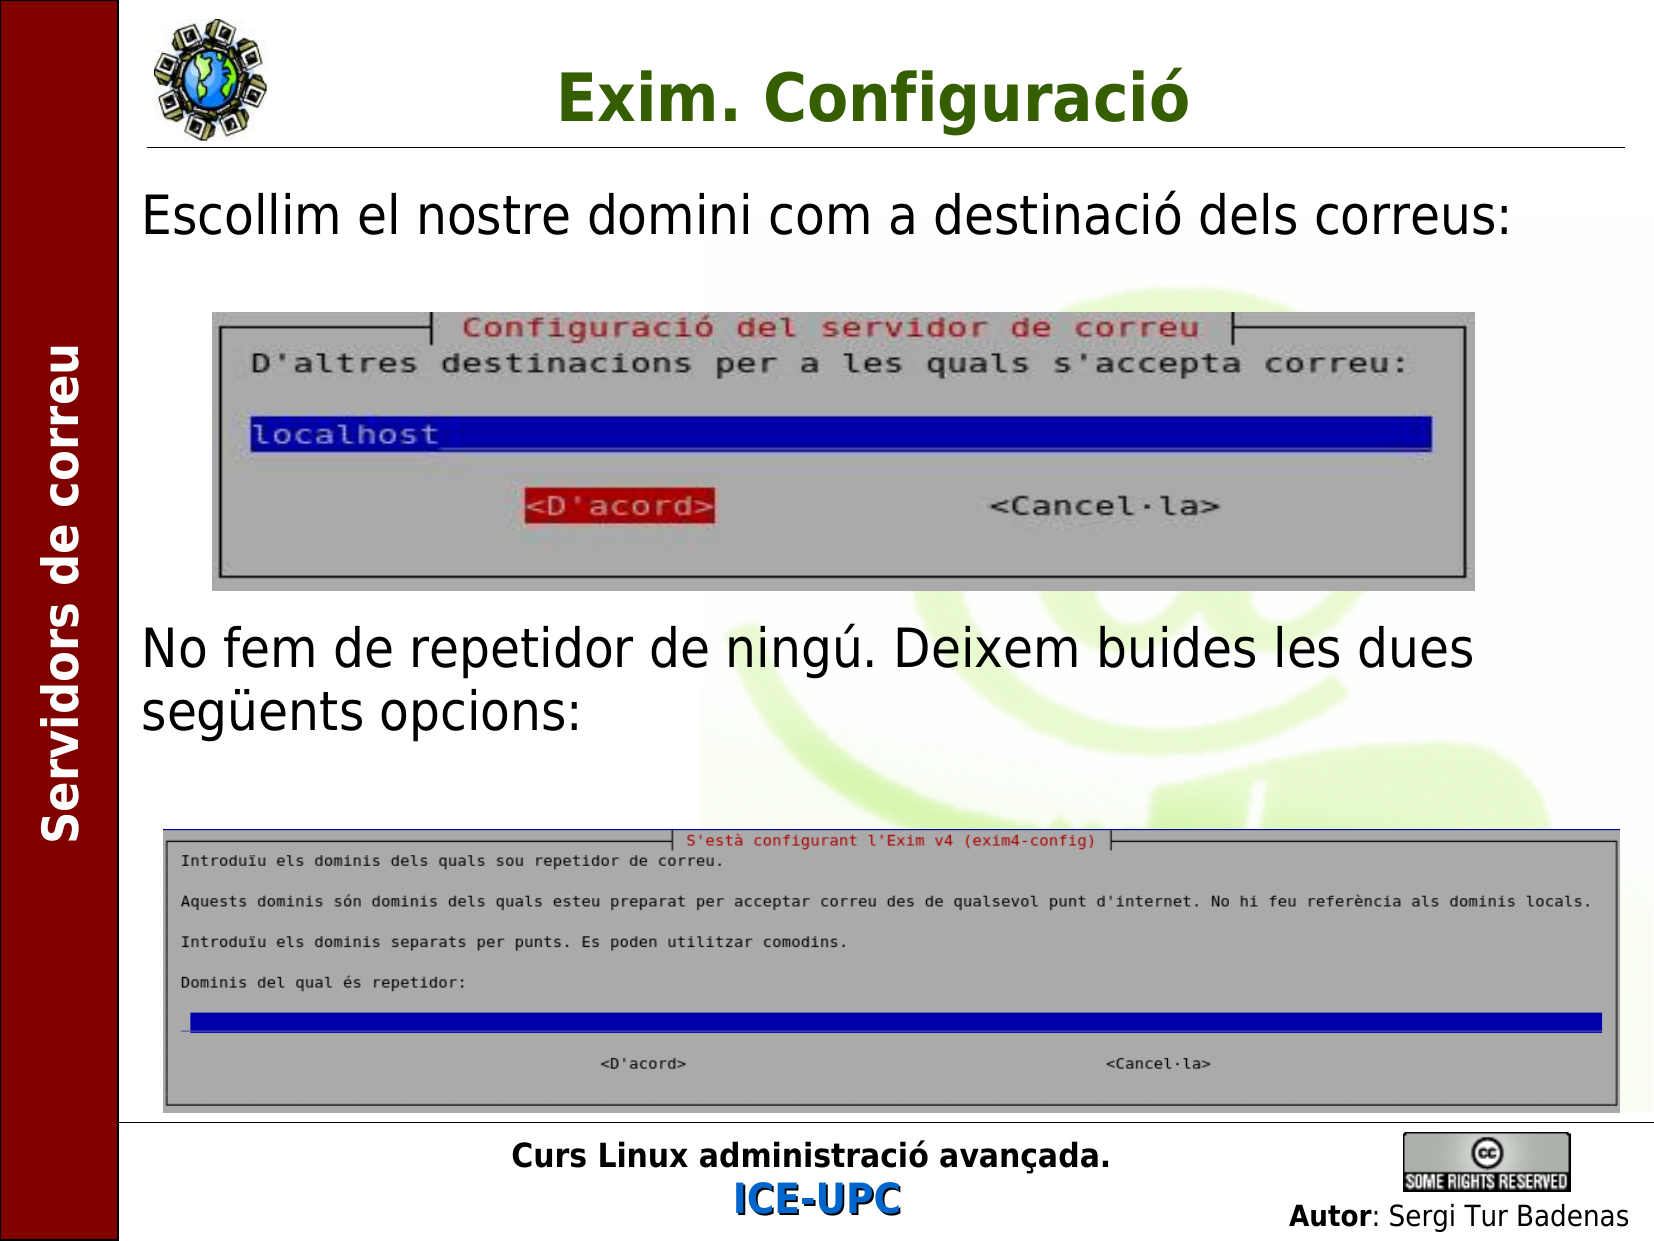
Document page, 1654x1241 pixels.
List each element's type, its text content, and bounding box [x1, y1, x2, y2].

title Exim. Configuració [129, 49, 1619, 148]
picture [212, 312, 1475, 591]
list Escollim el nostre domini com a destinació dels correus: No fem de repetidor de ningú. Deixem buides les dues següents opcions: [141, 183, 1630, 1019]
picture [163, 217, 1654, 1113]
picture [1403, 1132, 1571, 1192]
picture [154, 19, 268, 49]
